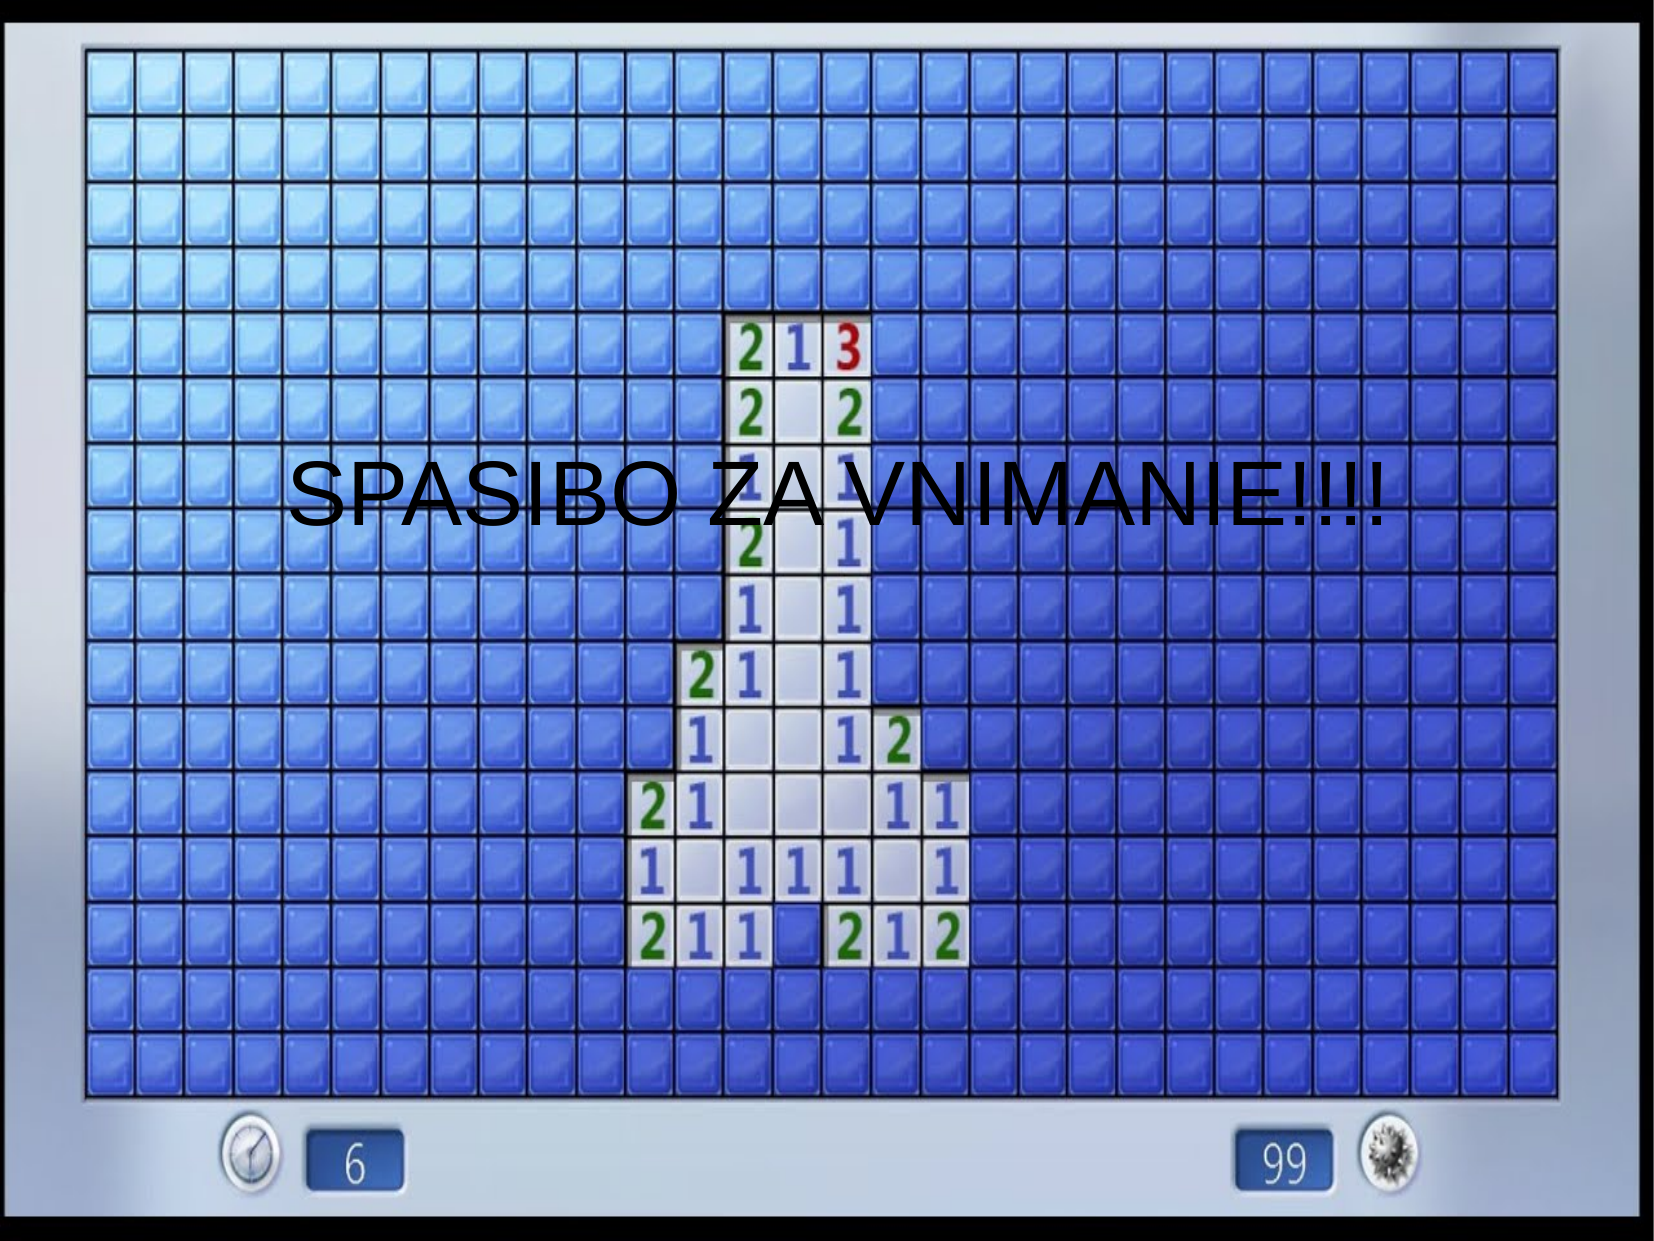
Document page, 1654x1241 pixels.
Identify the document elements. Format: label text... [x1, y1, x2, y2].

picture [0, 0, 1654, 1241]
title SPASIBO ZA VNIMANIE!!!! [94, 389, 1583, 597]
